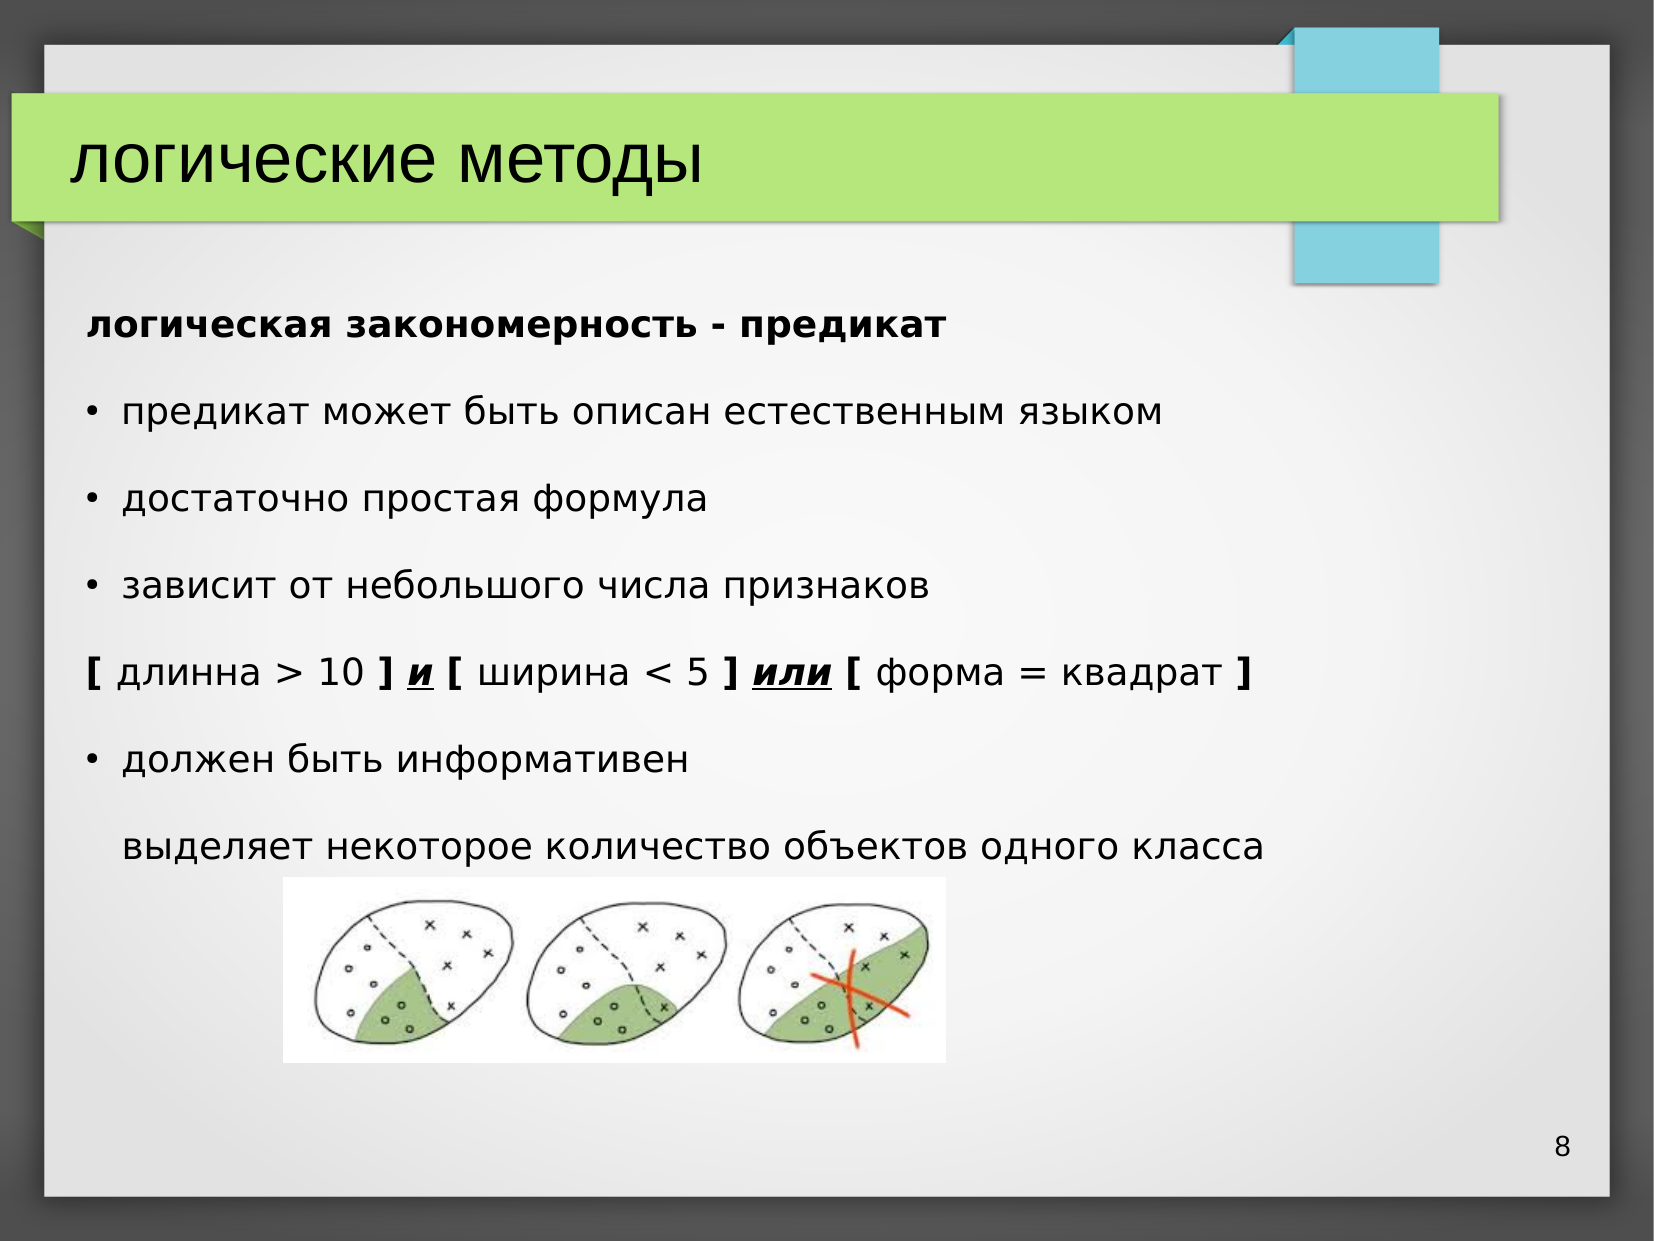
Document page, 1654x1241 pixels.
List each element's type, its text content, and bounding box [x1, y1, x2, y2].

title логические методы [70, 118, 1205, 199]
picture [0, 0, 1654, 1241]
text_box логическая закономерность - предикат предикат может быть описан естественным языком достаточно простая формула зависит от небольшого числа признаков [ длинна > 10 ] и [ ширина < 5 ] или [ форма = квадрат ] должен быть информативен выделяет некоторое количество объектов одного класса [70, 295, 1312, 876]
